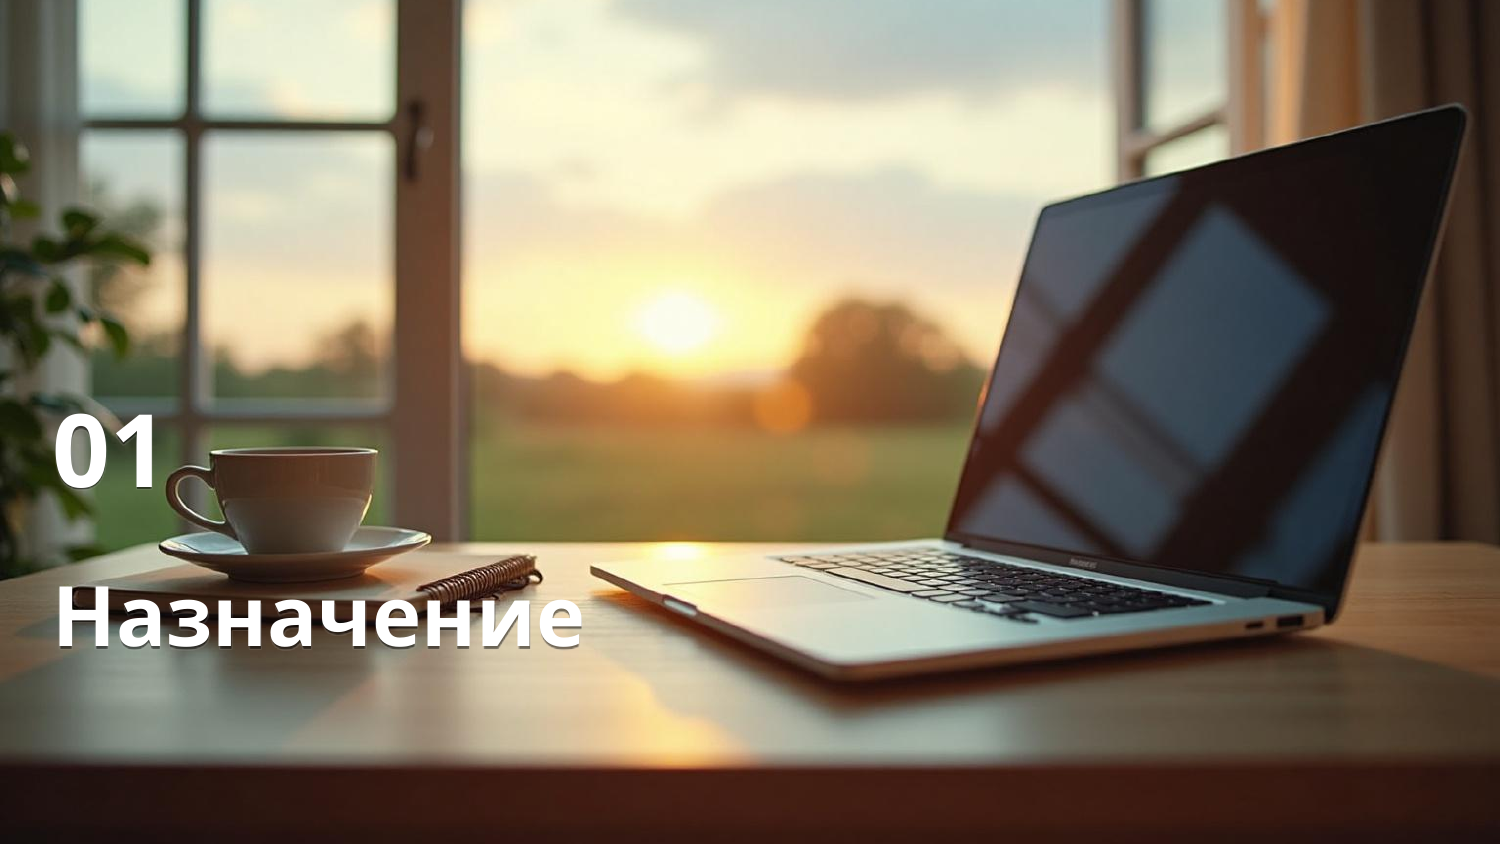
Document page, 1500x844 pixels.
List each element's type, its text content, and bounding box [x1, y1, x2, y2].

picture [0, 0, 1500, 844]
title 01 [37, 364, 263, 533]
title Назначение [37, 517, 1410, 686]
